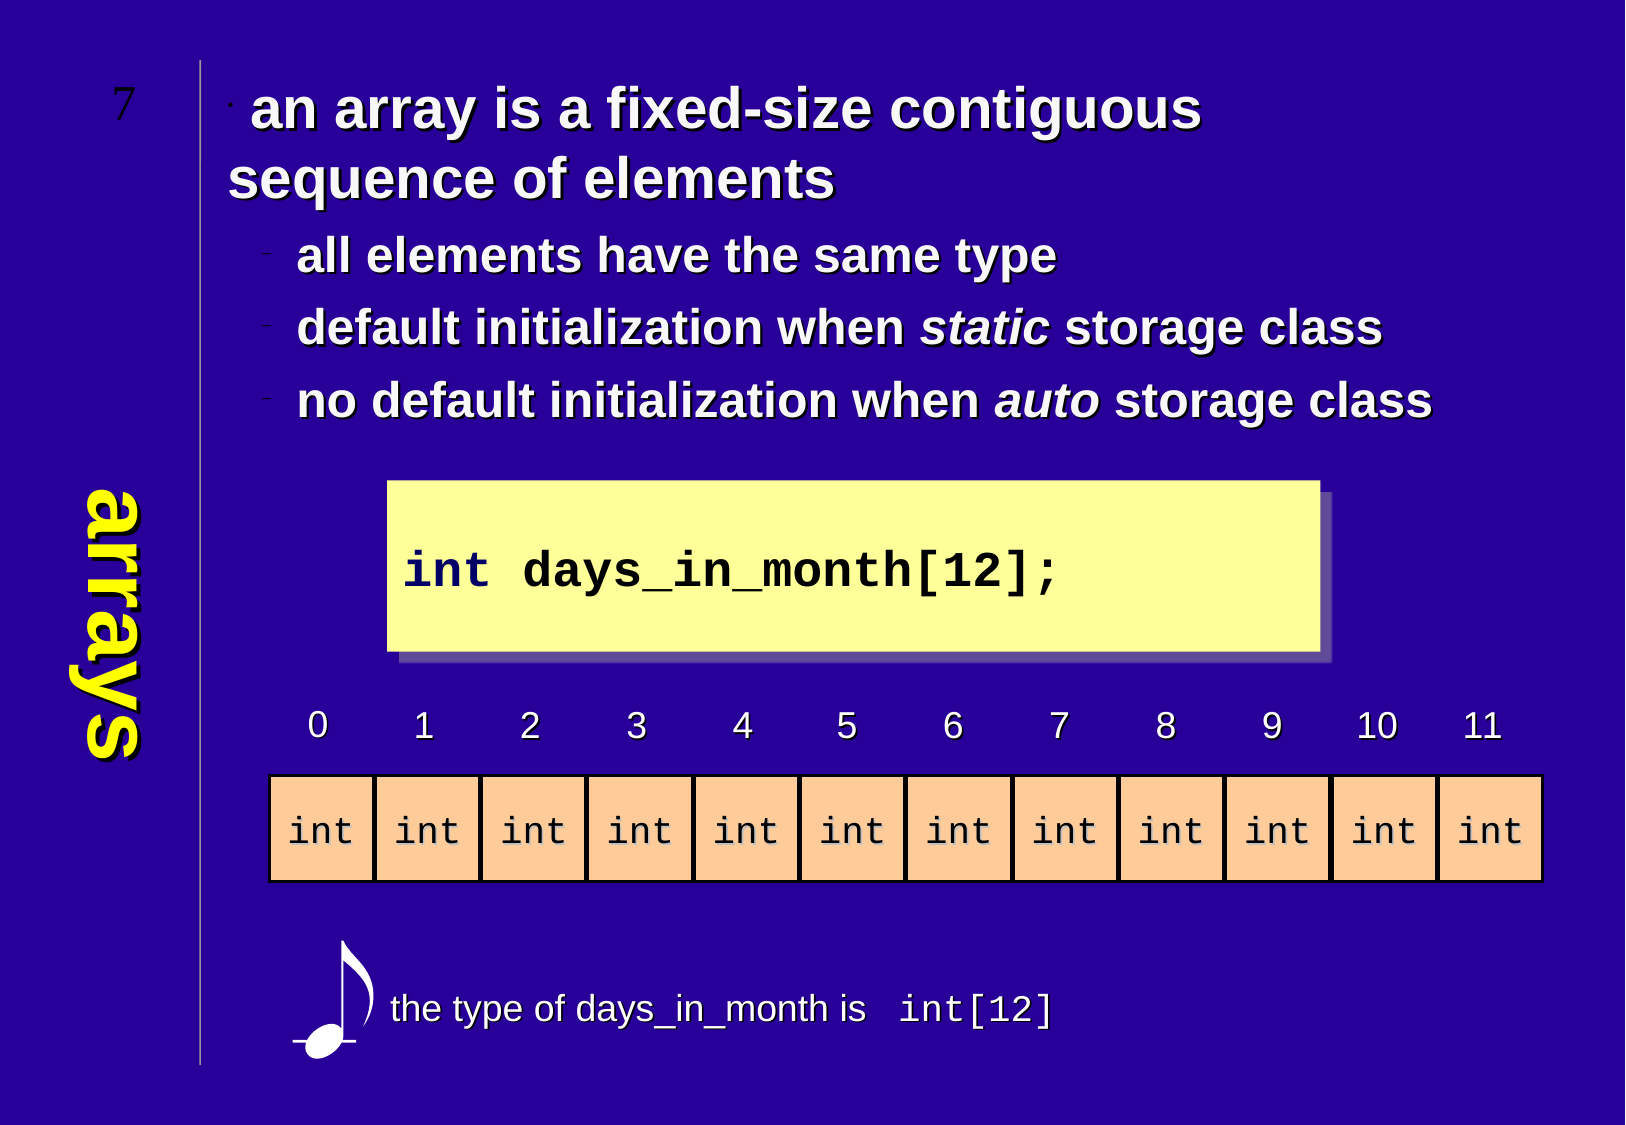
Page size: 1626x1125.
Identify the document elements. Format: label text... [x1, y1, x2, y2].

text_box int [1332, 775, 1437, 882]
text_box 0 [292, 692, 364, 753]
text_box 9 [1247, 693, 1319, 754]
text_box int [269, 775, 374, 882]
text_box int [694, 775, 799, 882]
text_box int [588, 775, 692, 882]
text_box 11 [1447, 693, 1555, 754]
text_box int days_in_month[12]; [387, 480, 1321, 652]
text_box int [907, 775, 1011, 882]
text_box int [800, 775, 905, 882]
text_box 4 [717, 693, 789, 754]
text_box int [481, 775, 586, 882]
text_box 1 [398, 693, 471, 754]
text_box the type of days_in_month is int[12] [375, 976, 1451, 1037]
text_box [292, 940, 374, 1059]
text_box 10 [1341, 693, 1437, 754]
text_box int [1225, 775, 1330, 882]
text_box int [1013, 775, 1118, 882]
list an array is a fixed-size contiguous sequence of elements all elements have the same type default initialization when static storage class no default initialization when auto storage class [212, 62, 1550, 1063]
text_box 5 [821, 693, 894, 754]
text_box int [1119, 775, 1224, 882]
text_box int [375, 775, 480, 882]
text_box 6 [928, 693, 1000, 754]
title arrays [50, 187, 188, 1063]
text_box int [1438, 775, 1543, 882]
text_box 8 [1140, 693, 1213, 754]
text_box 2 [505, 693, 577, 754]
text_box 7 [1034, 693, 1106, 754]
text_box 3 [611, 693, 683, 754]
